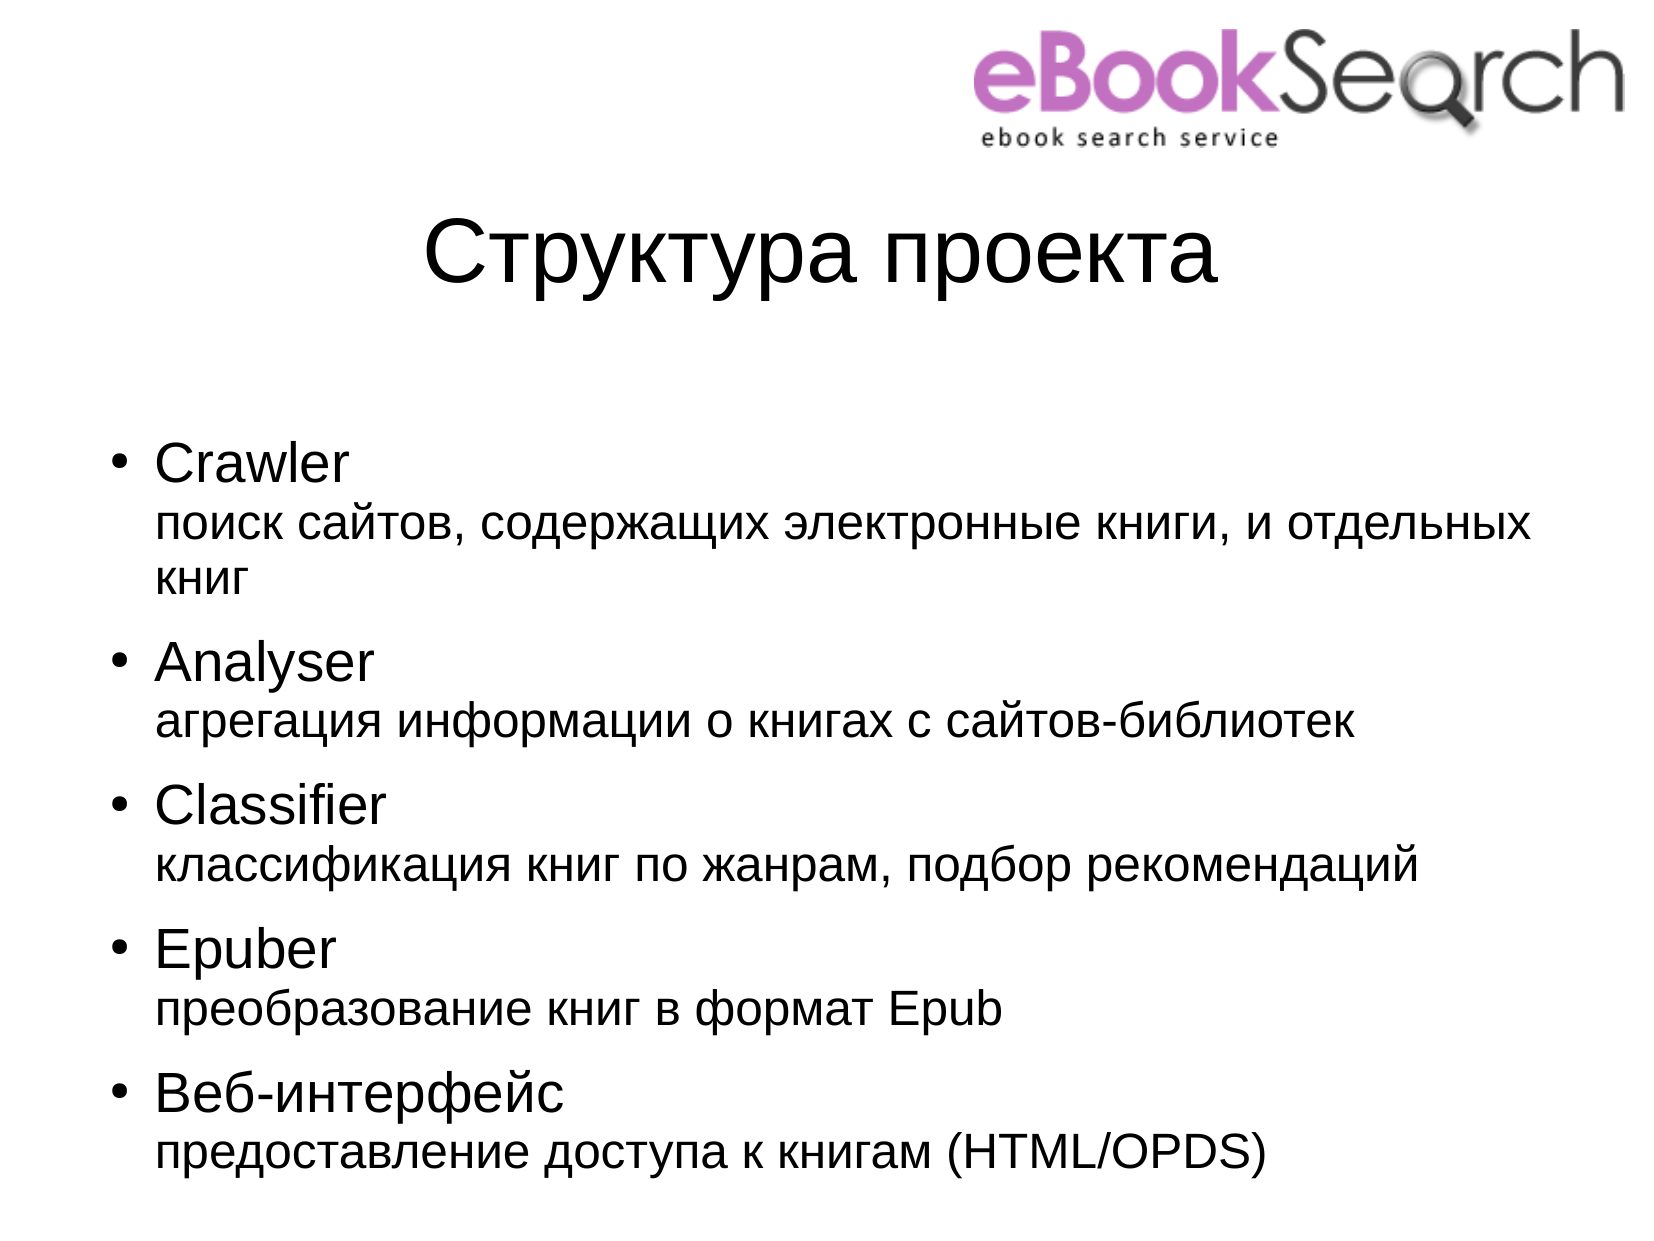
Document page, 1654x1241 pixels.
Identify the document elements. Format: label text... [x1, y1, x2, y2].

list Crawler поиск сайтов, содержащих электронные книги, и отдельных книг Analyser агрегация информации о книгах с сайтов-библиотек Classifier классификация книг по жанрам, подбор рекомендаций Epuber преобразование книг в формат Epub Веб-интерфейс предоставление доступа к книгам (HTML/OPDS) [94, 431, 1583, 1241]
title Структура проекта [76, 147, 1566, 355]
picture [974, 29, 1625, 148]
